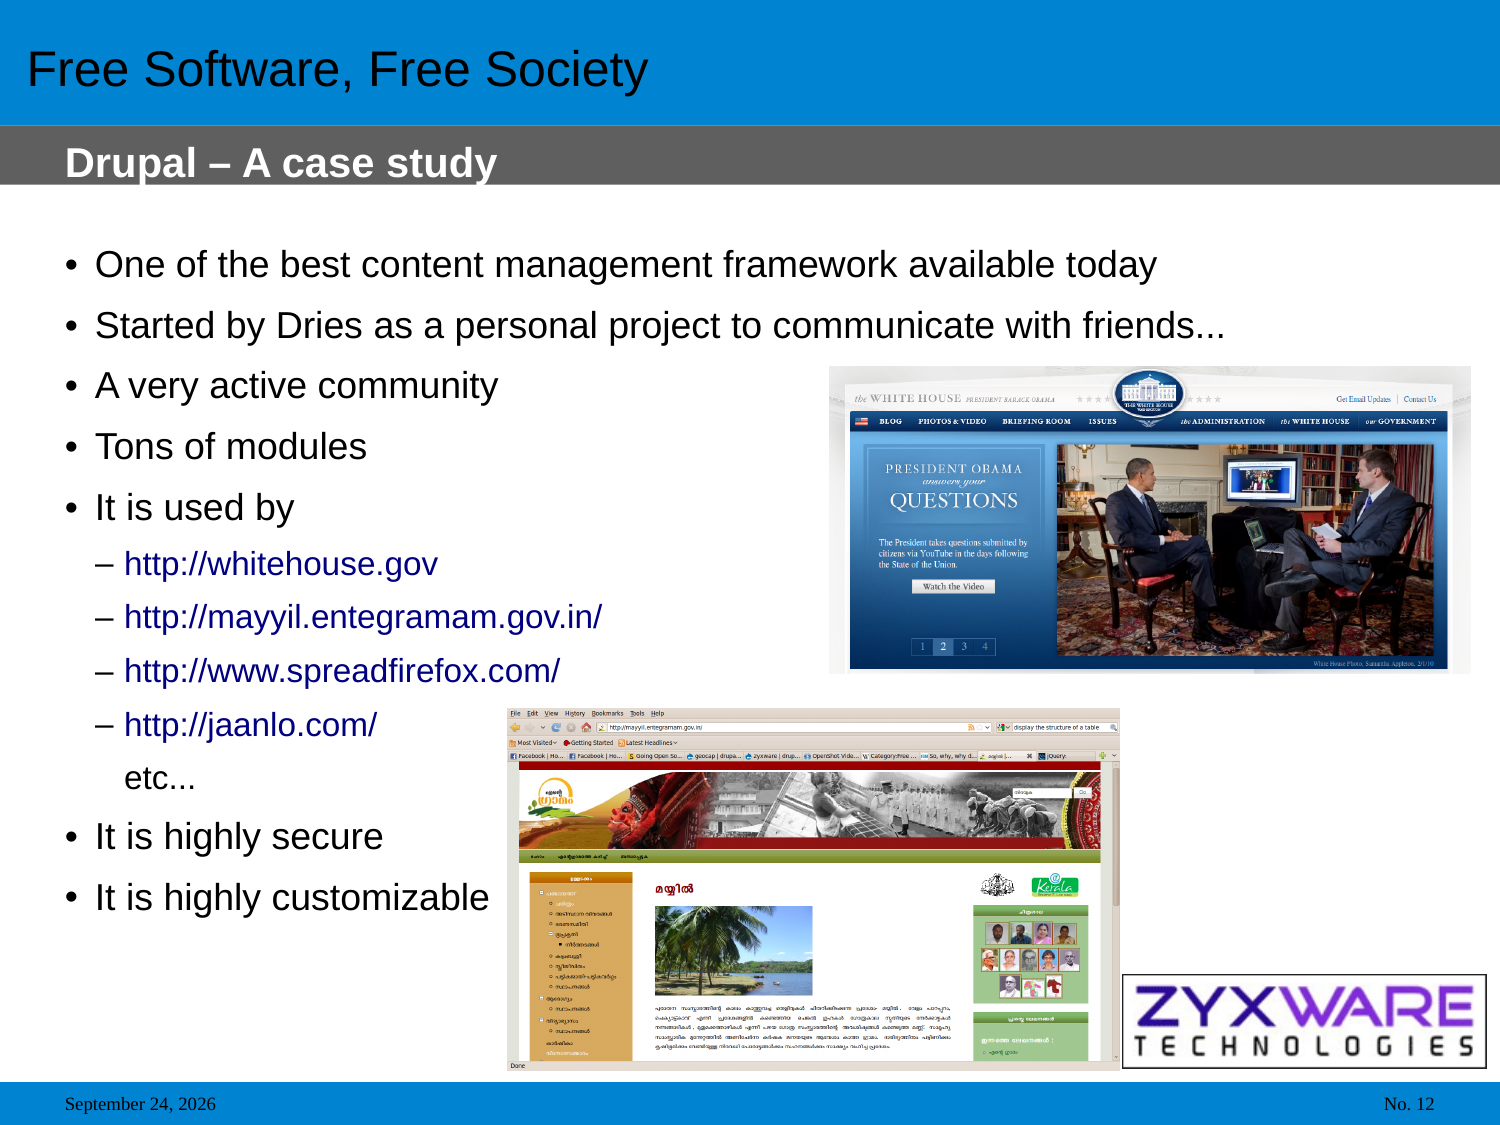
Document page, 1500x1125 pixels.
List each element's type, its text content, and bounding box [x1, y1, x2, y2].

title Drupal – A case study [64, 139, 1436, 187]
picture [507, 708, 1120, 1071]
picture [1122, 974, 1487, 1069]
picture [829, 366, 1471, 674]
list One of the best content management framework available today Started by Dries as a personal project to communicate with friends... A very active community Tons of modules It is used by http://whitehouse.gov http://mayyil.entegramam.gov.in/ http://www.spreadfirefox.com/ http://jaanlo.com/ etc... It is highly secure It is highly customizable [64, 243, 1436, 972]
